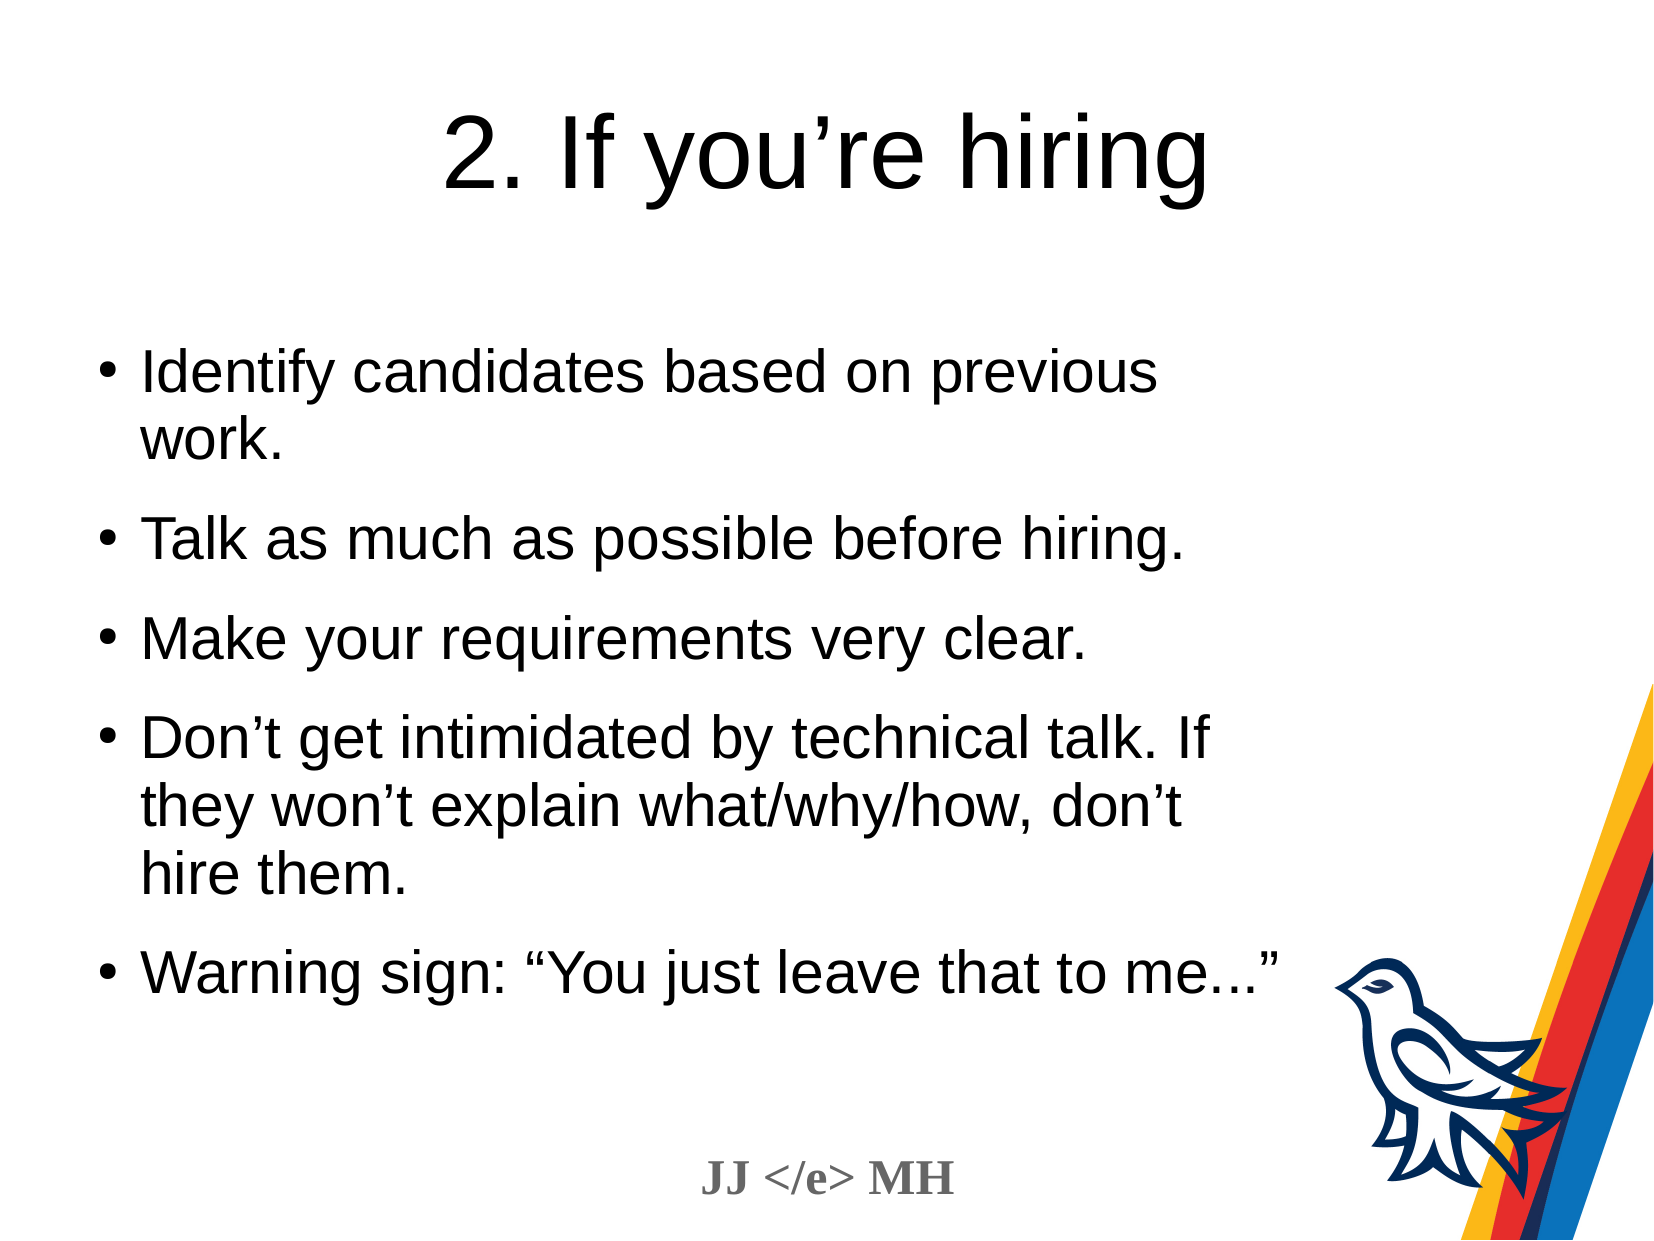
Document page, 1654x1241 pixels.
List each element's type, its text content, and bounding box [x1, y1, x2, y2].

list Identify candidates based on previous work. Talk as much as possible before hiring. Make your requirements very clear. Don’t get intimidated by technical talk. If they won’t explain what/why/how, don’t hire them. Warning sign: “You just leave that to me...” [82, 337, 1300, 1057]
title 2. If you’re hiring [82, 49, 1571, 257]
picture [1324, 684, 1654, 1240]
